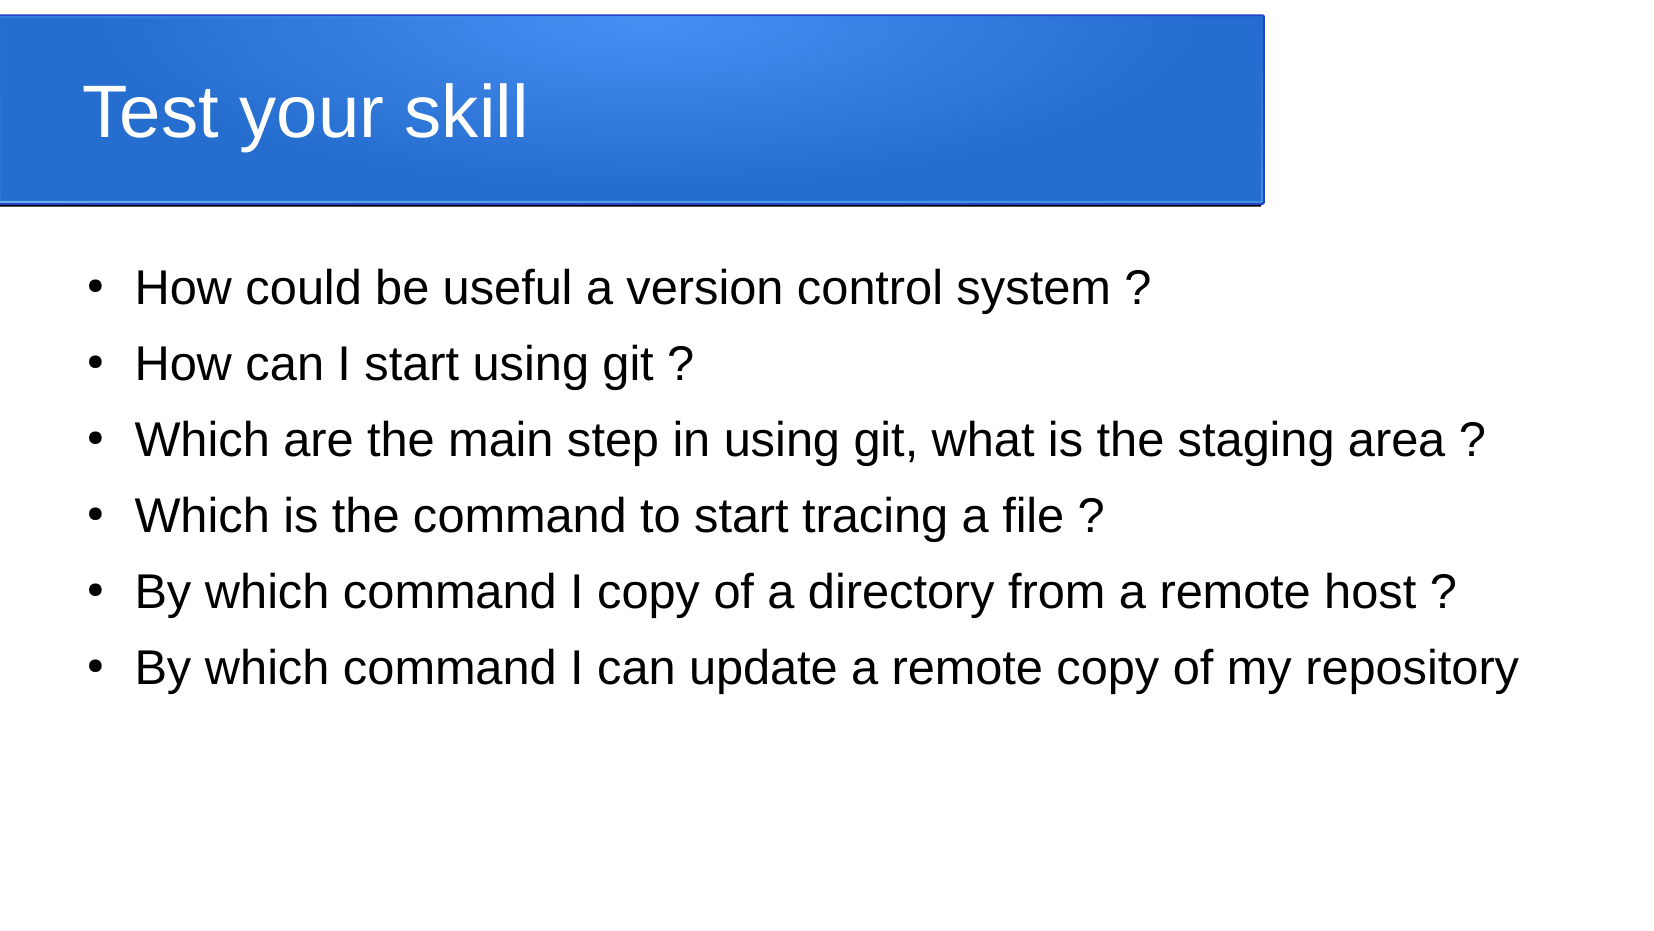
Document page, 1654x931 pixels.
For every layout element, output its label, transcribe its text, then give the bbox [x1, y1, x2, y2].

list How could be useful a version control system ? How can I start using git ? Which are the main step in using git, what is the staging area ? Which is the command to start tracing a file ? By which command I copy of a directory from a remote host ? By which command I can update a remote copy of my repository [70, 259, 1560, 800]
title Test your skill [82, 35, 1235, 189]
